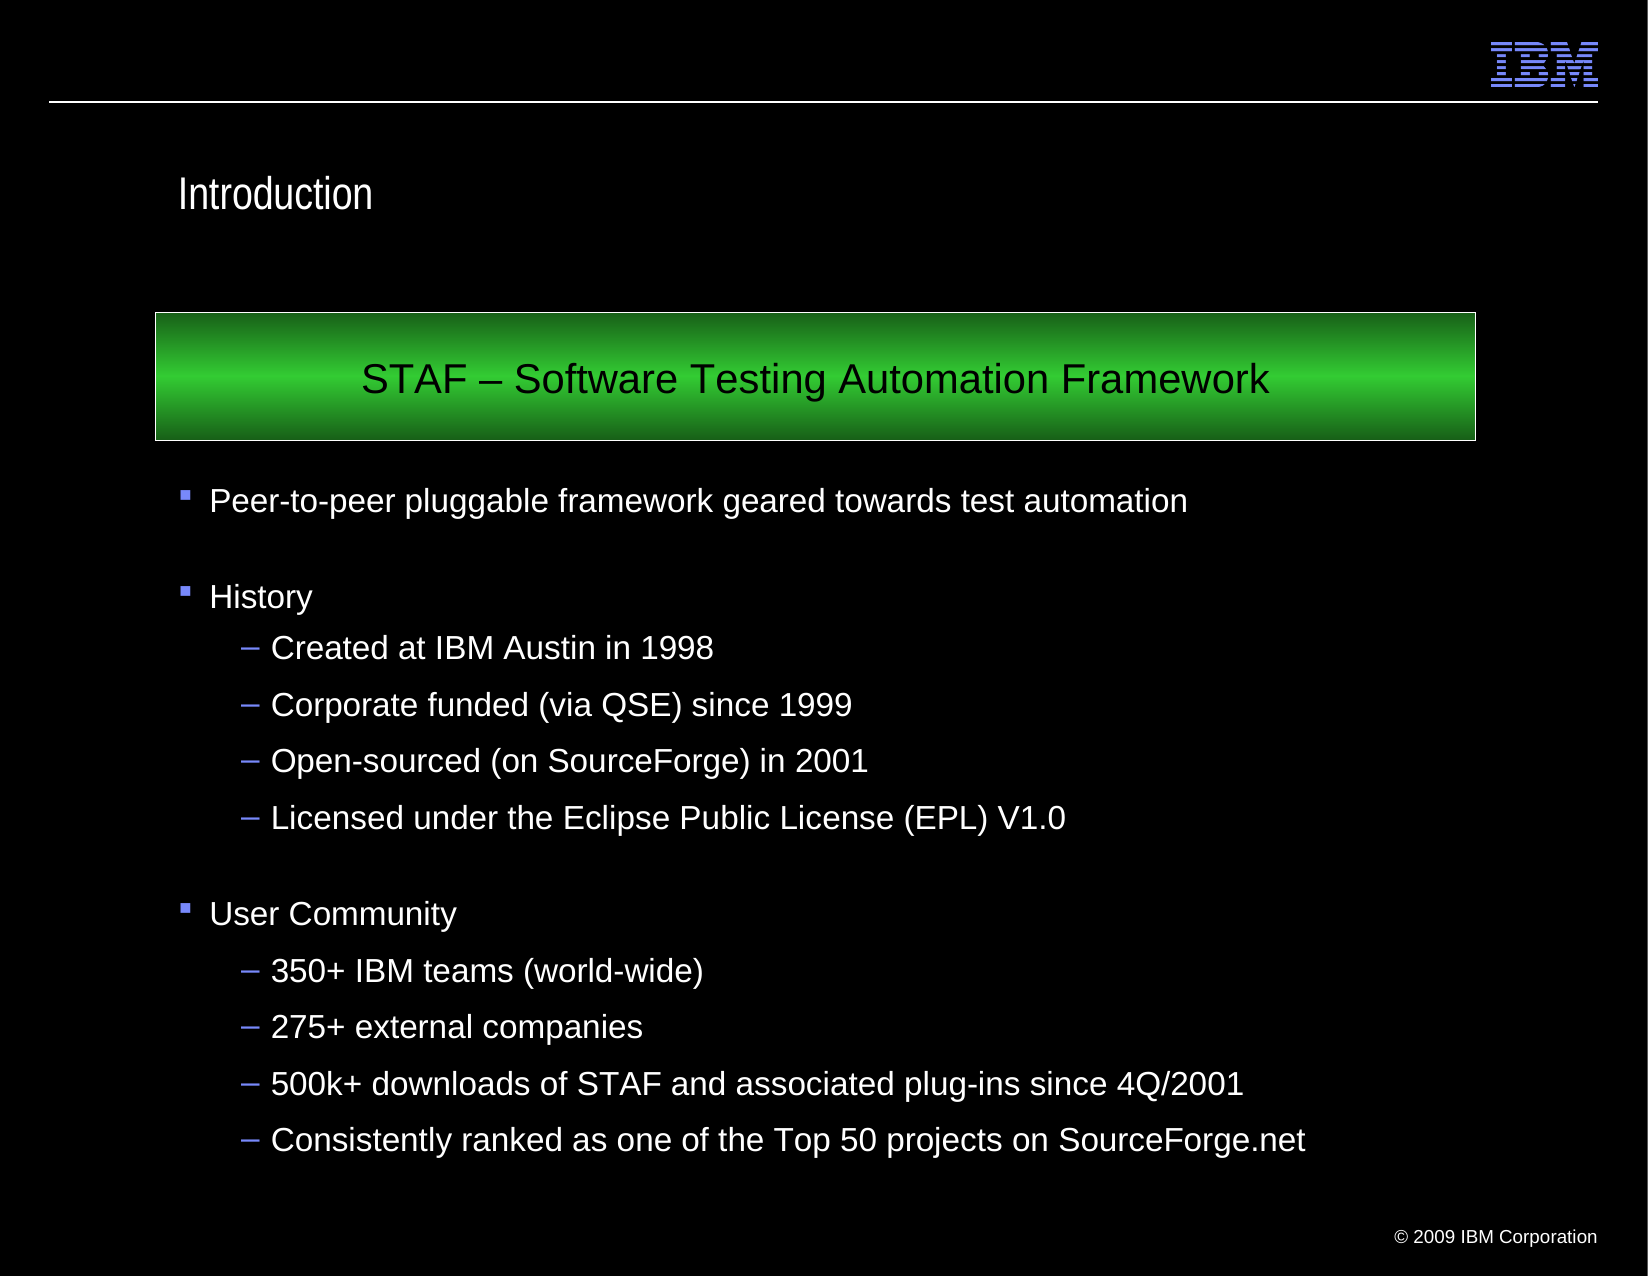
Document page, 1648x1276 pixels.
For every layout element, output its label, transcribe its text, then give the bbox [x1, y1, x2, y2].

list Peer-to-peer pluggable framework geared towards test automation History Created at IBM Austin in 1998 Corporate funded (via QSE) since 1999 Open-sourced (on SourceForge) in 2001 Licensed under the Eclipse Public License (EPL) V1.0 User Community 350+ IBM teams (world-wide) 275+ external companies 500k+ downloads of STAF and associated plug-ins since 4Q/2001 Consistently ranked as one of the Top 50 projects on SourceForge.net [161, 475, 1624, 1163]
picture [1491, 42, 1598, 87]
title Introduction [161, 161, 1647, 255]
text_box STAF – Software Testing Automation Framework [155, 312, 1476, 441]
